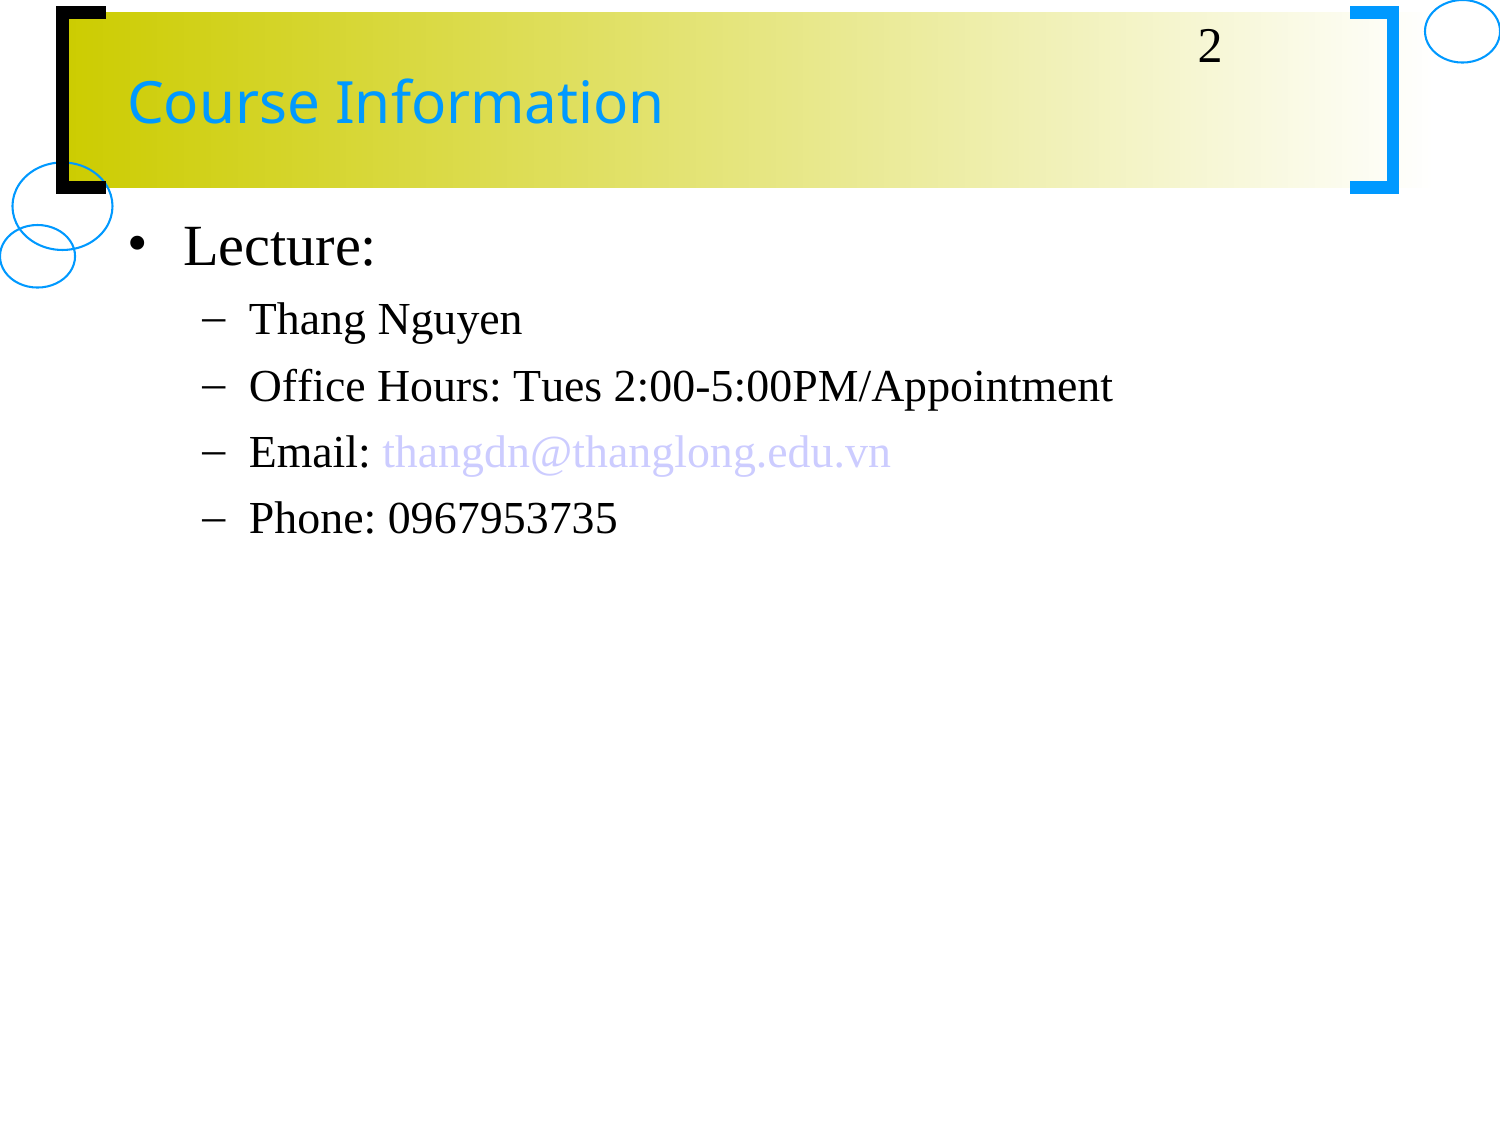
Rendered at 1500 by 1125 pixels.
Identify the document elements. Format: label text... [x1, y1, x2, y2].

list Lecture: Thang Nguyen Office Hours: Tues 2:00-5:00PM/Appointment Email: thangdn@thanglong.edu.vn Phone: 0967953735 [112, 199, 1388, 1063]
title Course Information [112, 12, 1388, 188]
